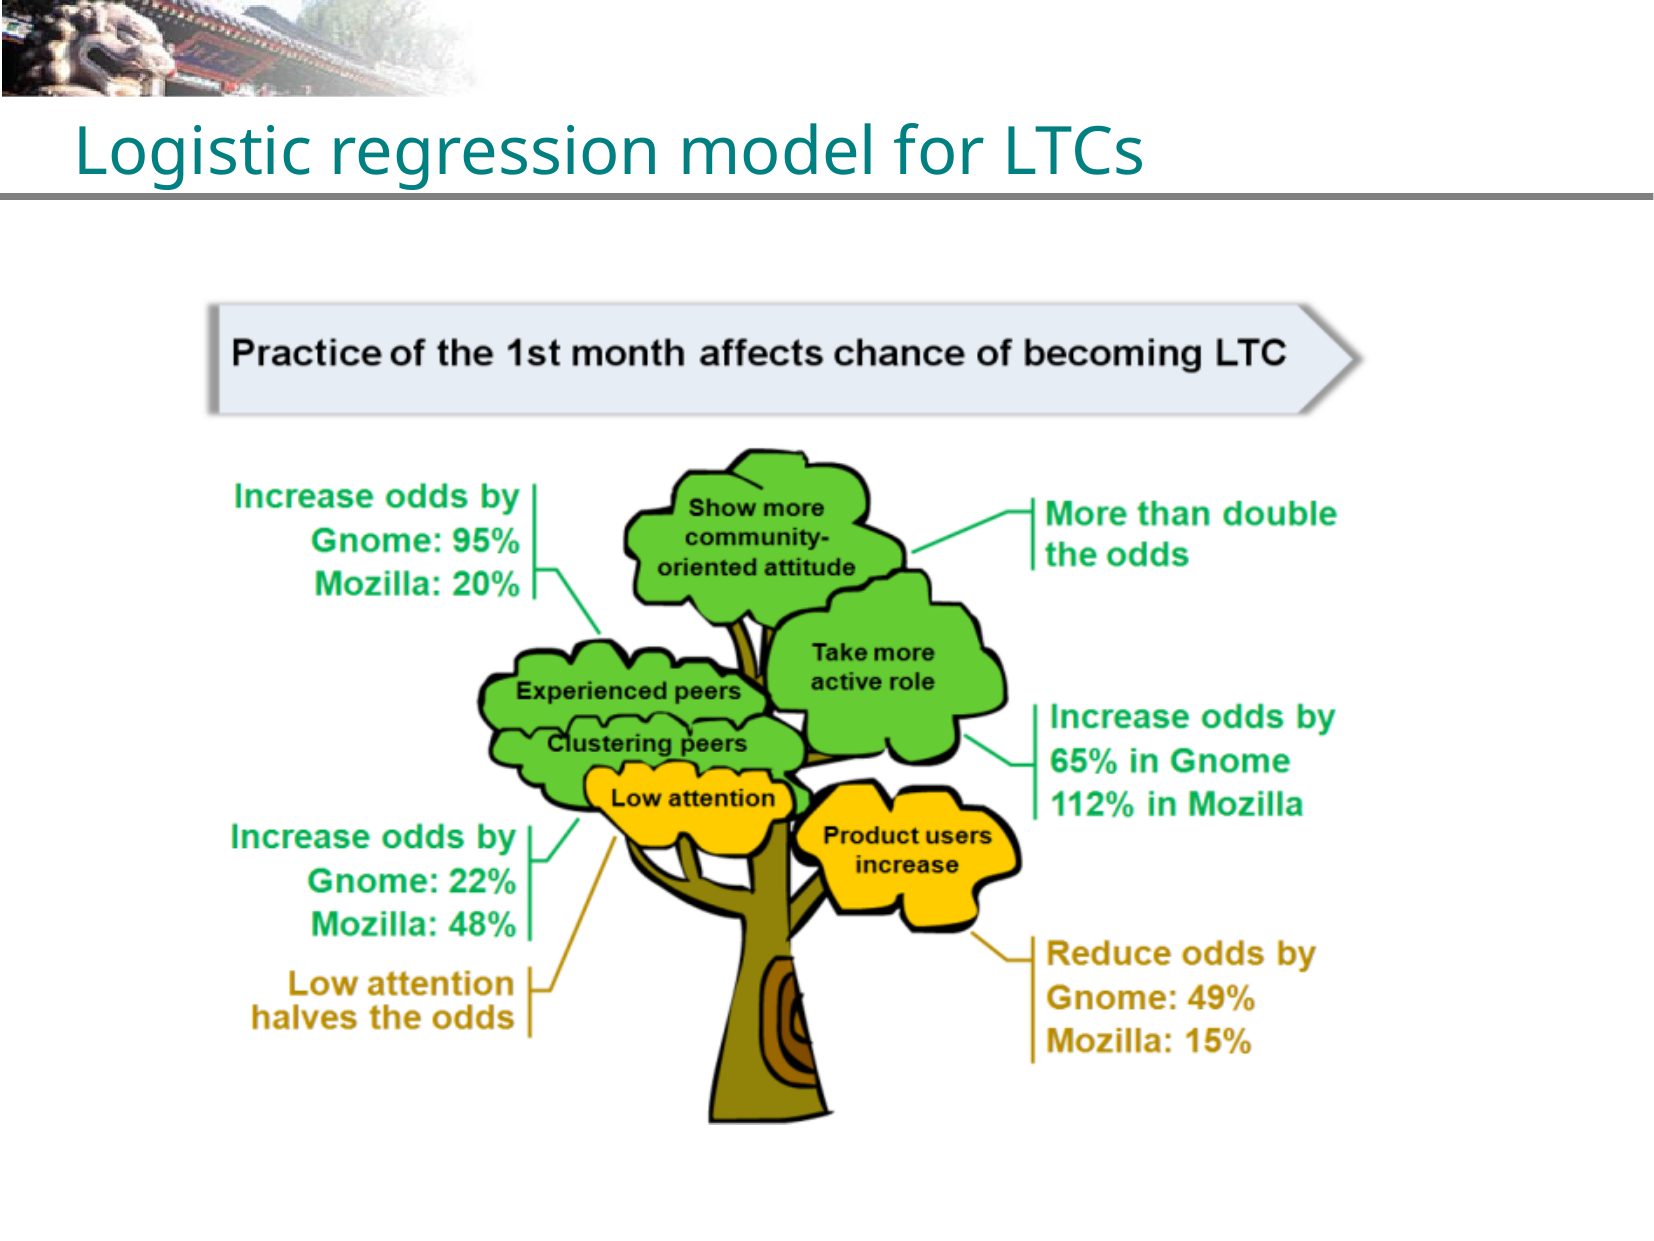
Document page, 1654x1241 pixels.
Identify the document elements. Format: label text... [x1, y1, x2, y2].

title Logistic regression model for LTCs [58, 0, 1654, 195]
picture [0, 0, 58, 97]
picture [180, 240, 1381, 1126]
